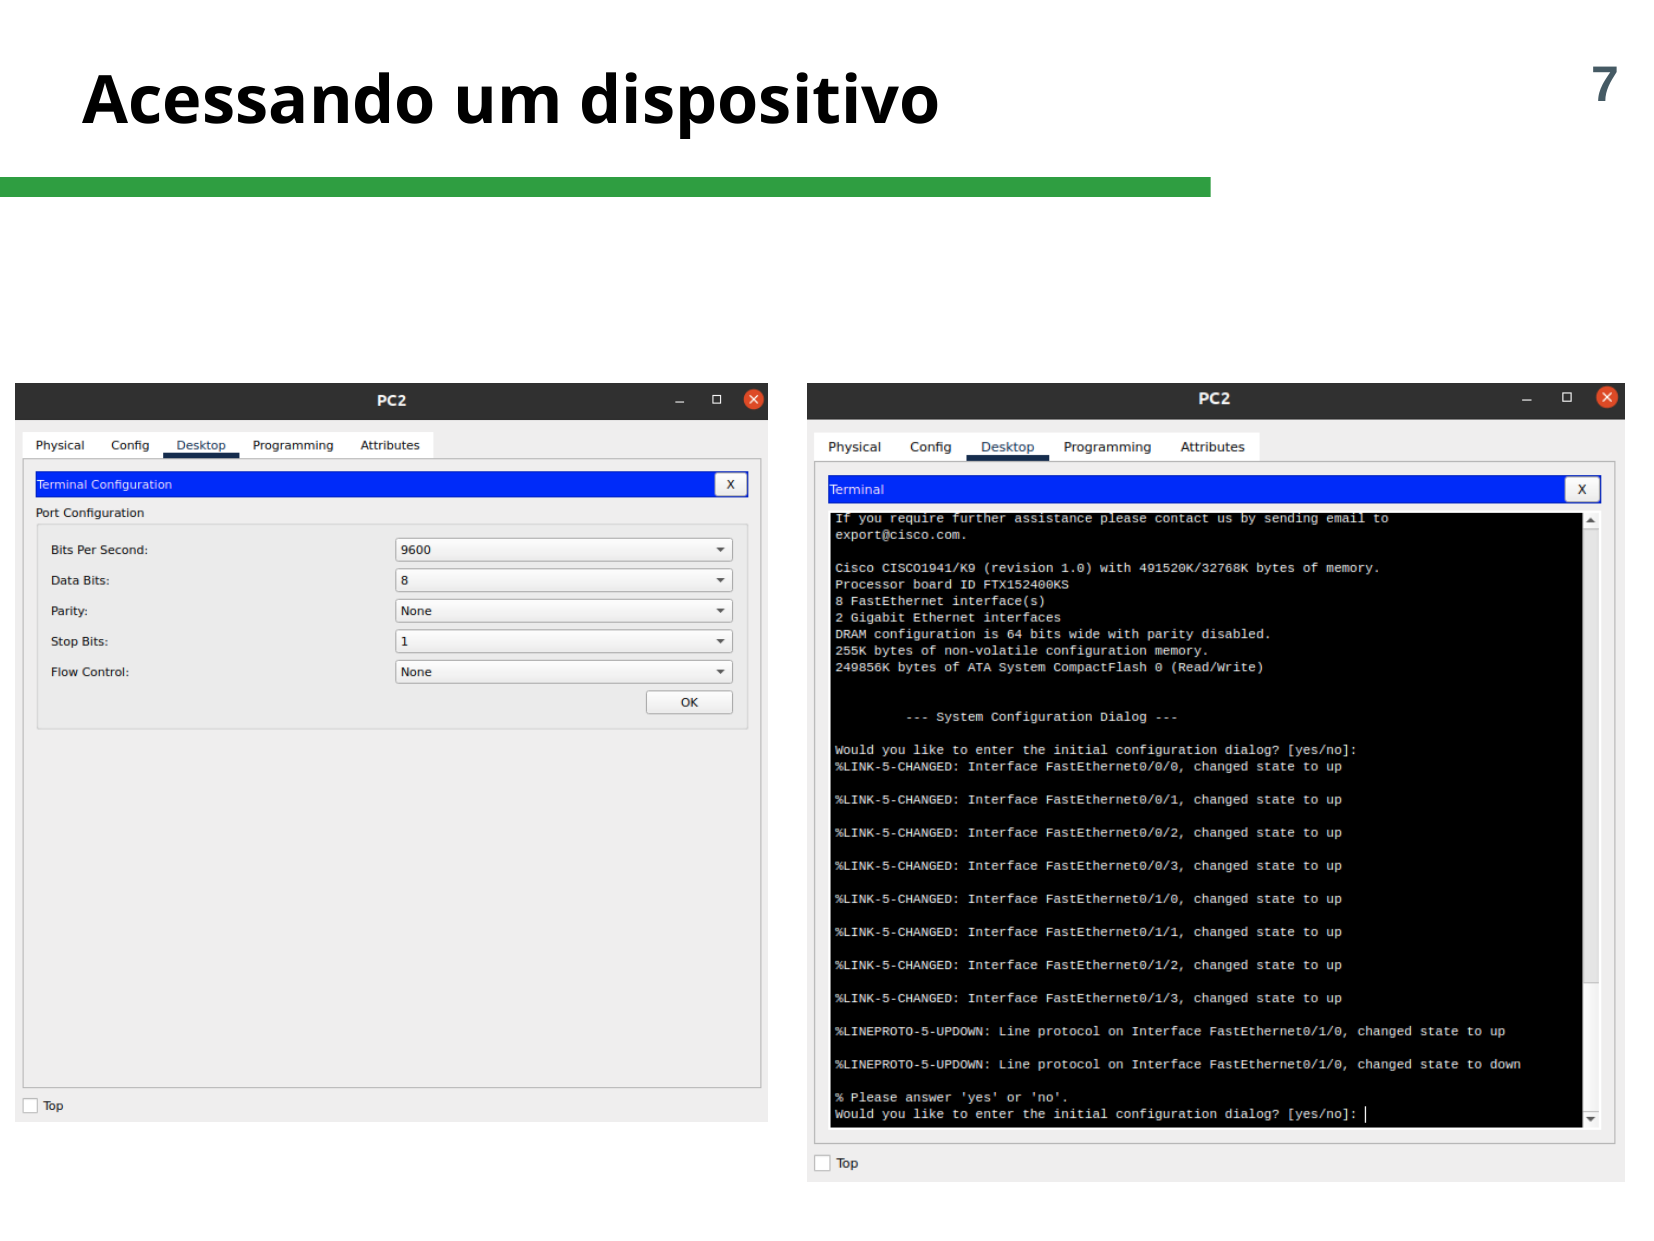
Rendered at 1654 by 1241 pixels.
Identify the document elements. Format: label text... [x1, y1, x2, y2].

picture [15, 383, 768, 1123]
title Acessando um dispositivo [82, 0, 1152, 202]
picture [807, 383, 1625, 1182]
